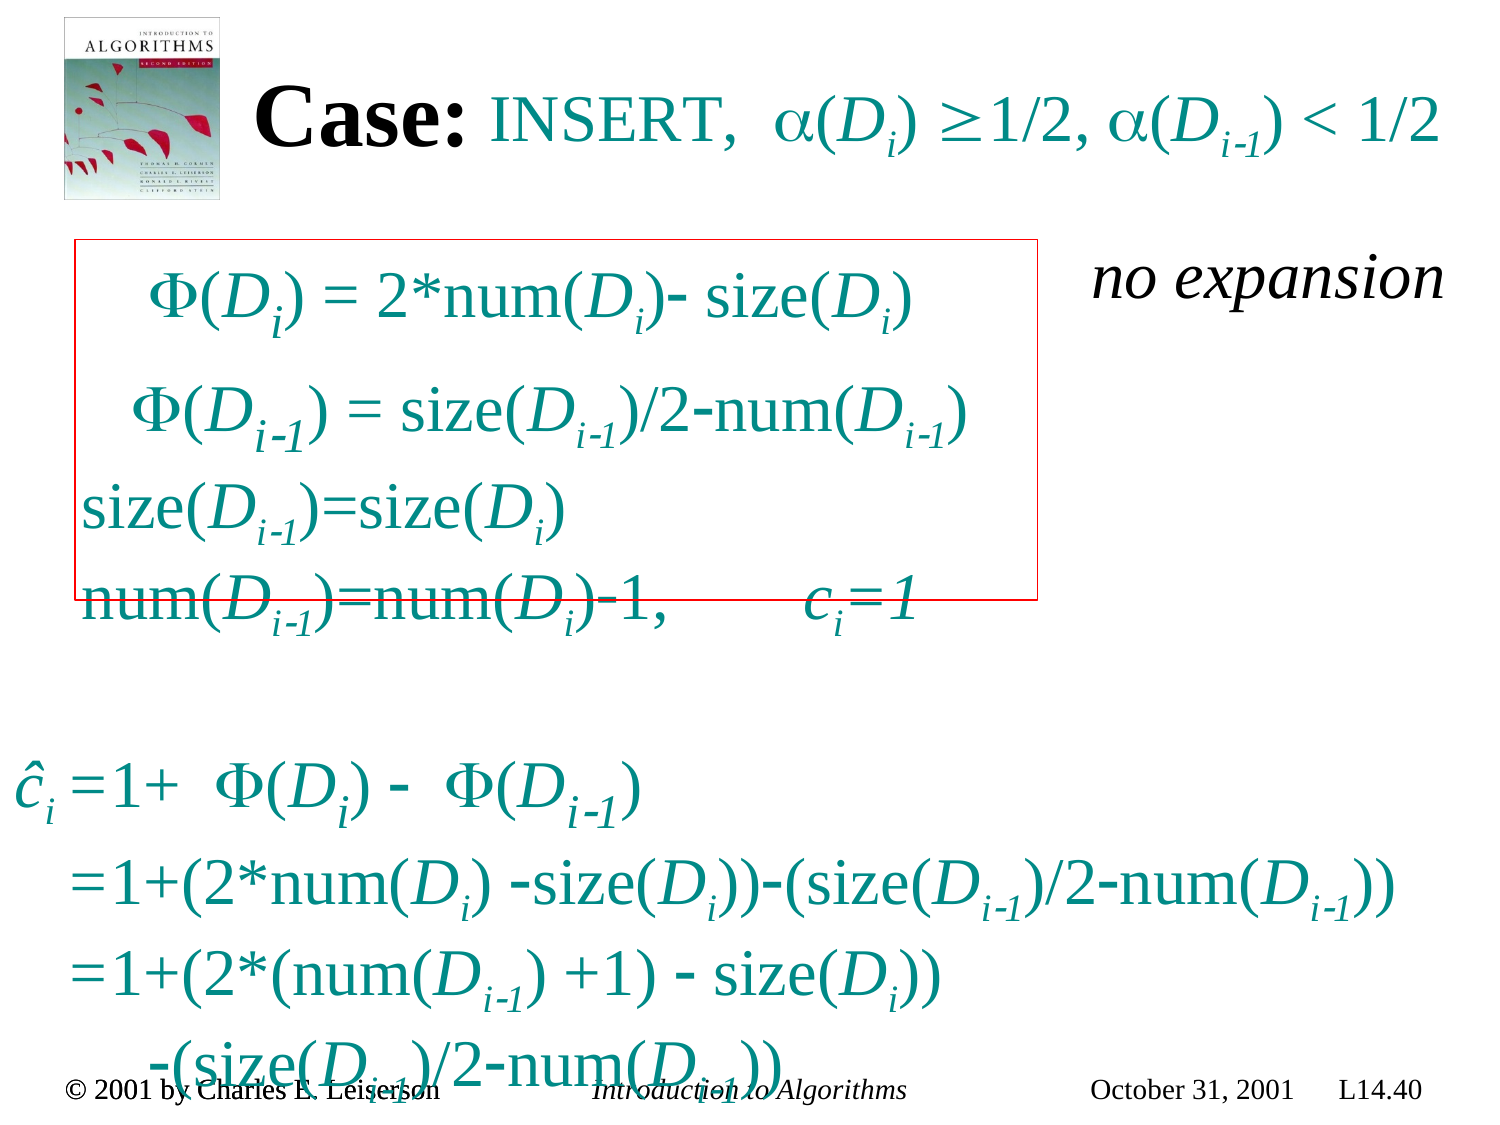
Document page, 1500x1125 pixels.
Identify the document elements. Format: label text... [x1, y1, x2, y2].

text_box INSERT, (Di) 1/2, (Di1) < 1/2 [474, 66, 1457, 174]
title Case: [237, 24, 1475, 213]
text_box (Di) = 2*num(Di) size(Di) (Di1) = size(Di1)/2num(Di1) size(Di1)=size(Di) num(Di1)=num(Di)1, ci=1 ĉi =1+(Di) (Di1) =1+(2*num(Di) size(Di))(size(Di1)/2num(Di1)) =1+(2*(num(Di1) +1)  size(Di)) (size(Di1)/2num(Di1)) =3+ 3*num(Di1)  3 size(Di)/2 [0, 227, 1500, 1125]
text_box no expansion [1076, 224, 1462, 320]
picture [64, 17, 220, 200]
